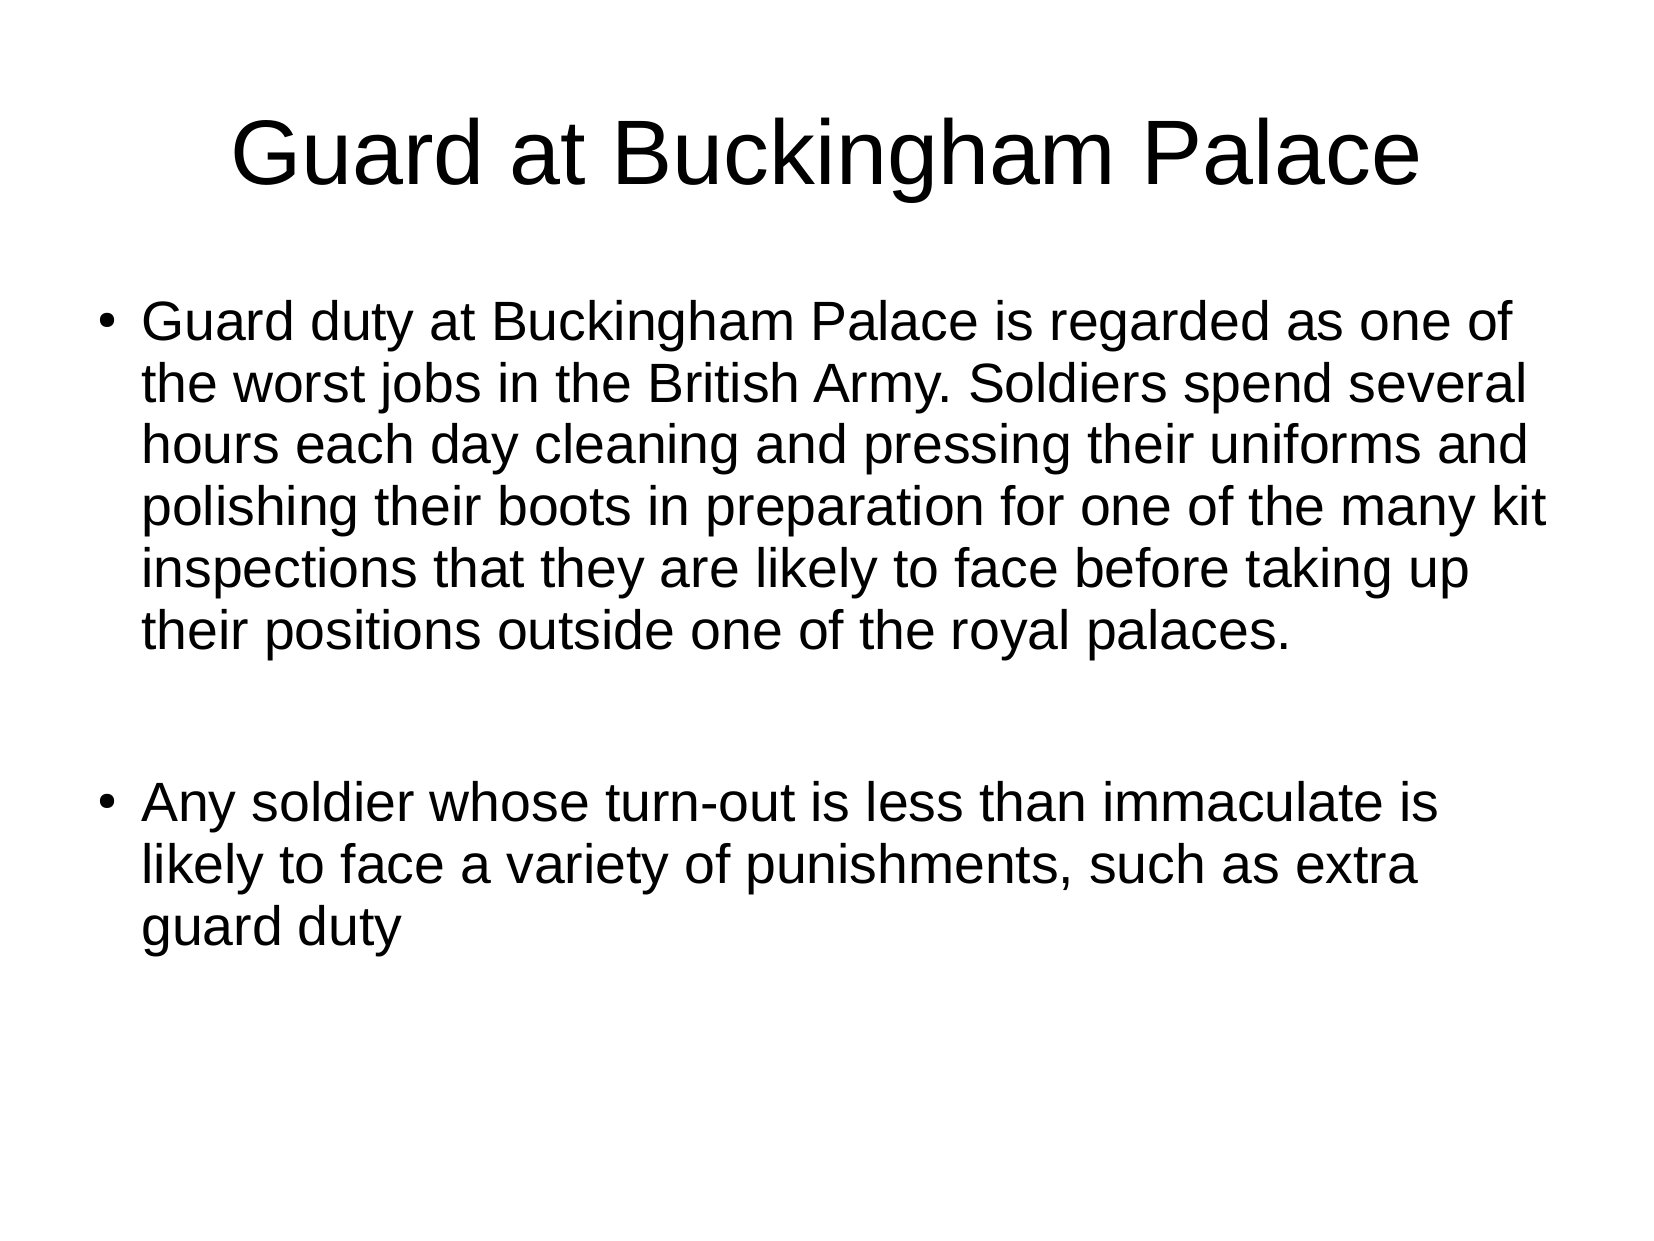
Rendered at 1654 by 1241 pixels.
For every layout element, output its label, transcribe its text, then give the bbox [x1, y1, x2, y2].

list Guard duty at Buckingham Palace is regarded as one of the worst jobs in the British Army. Soldiers spend several hours each day cleaning and pressing their uniforms and polishing their boots in preparation for one of the many kit inspections that they are likely to face before taking up their positions outside one of the royal palaces. Any soldier whose turn-out is less than immaculate is likely to face a variety of punishments, such as extra guard duty [82, 290, 1571, 1010]
title Guard at Buckingham Palace [82, 49, 1571, 257]
